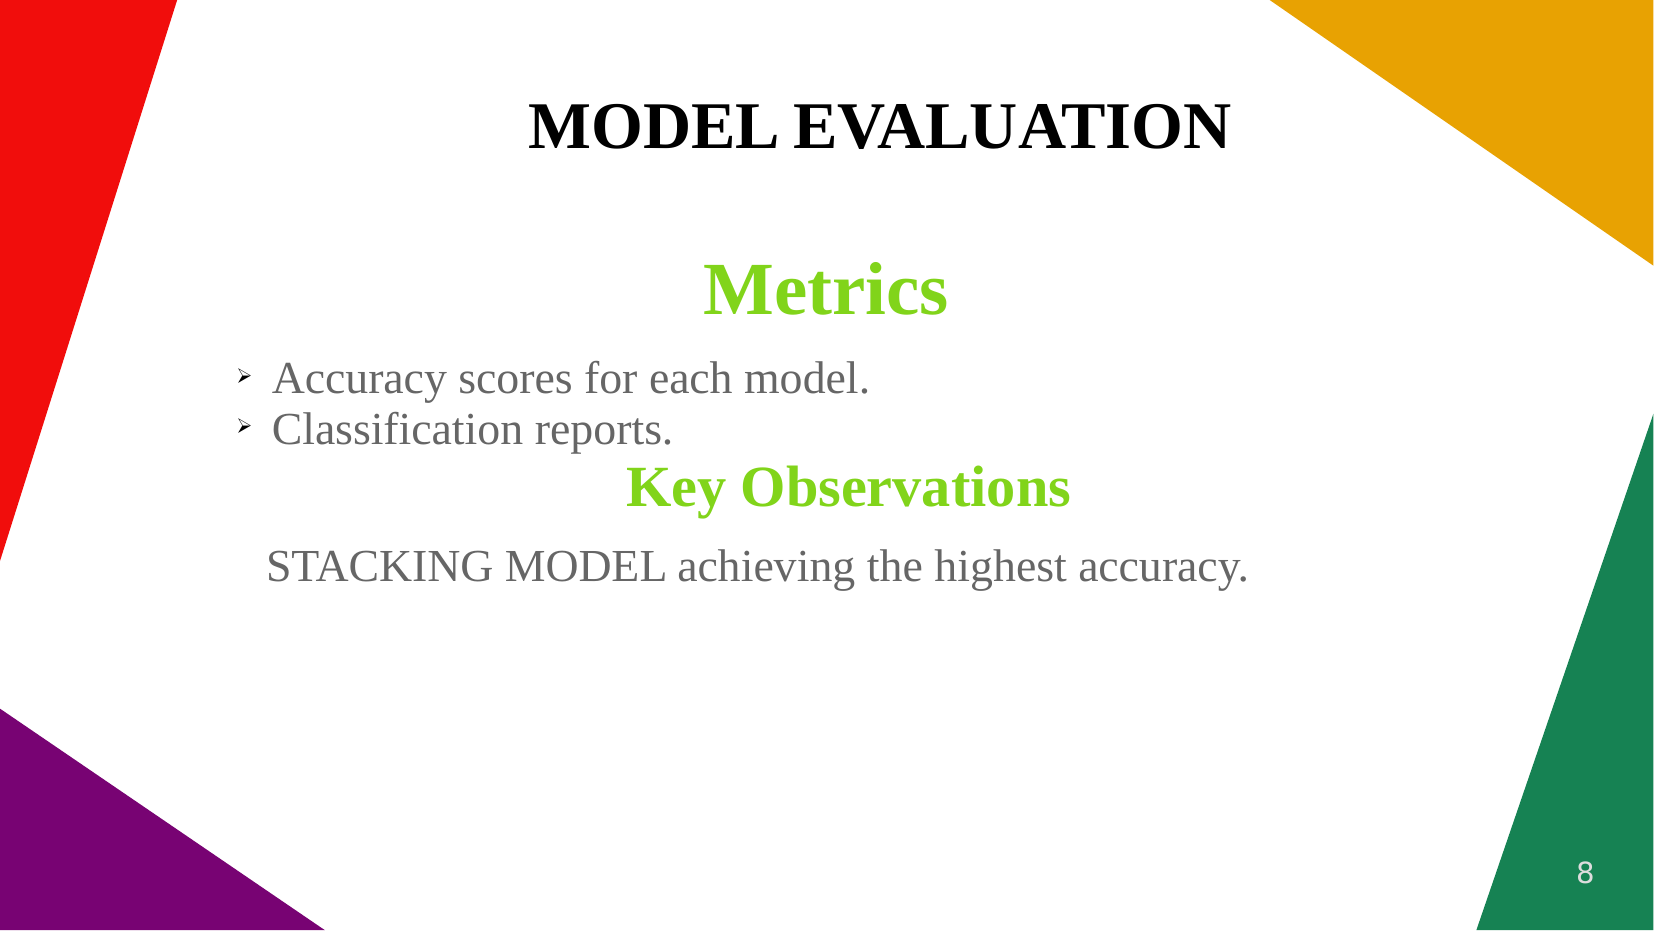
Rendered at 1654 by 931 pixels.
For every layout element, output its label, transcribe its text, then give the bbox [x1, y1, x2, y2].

list Metrics Accuracy scores for each model. Classification reports. Key Observations STACKING MODEL achieving the highest accuracy. [118, 177, 1536, 798]
title MODEL EVALUATION [147, 51, 1565, 240]
